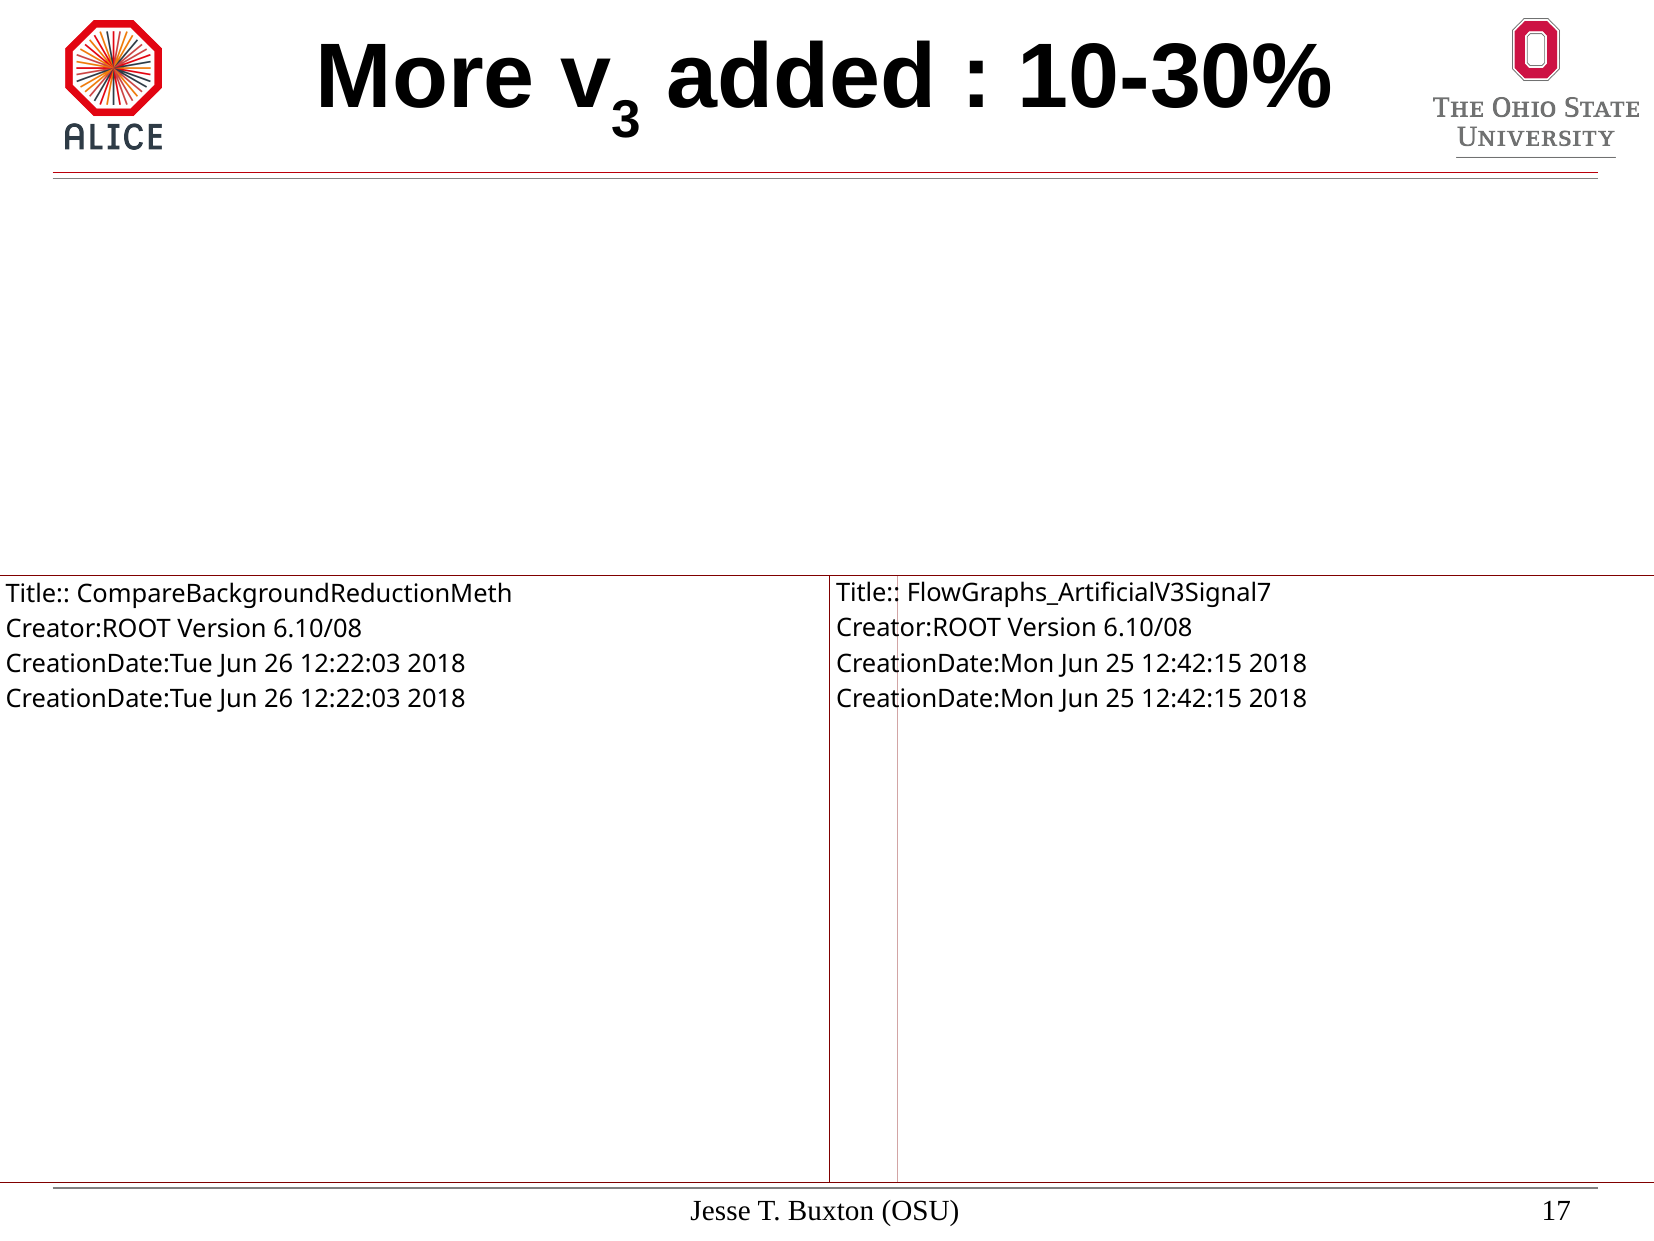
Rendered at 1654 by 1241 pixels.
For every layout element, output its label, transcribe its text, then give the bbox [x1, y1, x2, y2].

picture [1513, 5, 1642, 171]
title More v3 added : 10-30% [137, 1, 1513, 172]
picture [0, 573, 1654, 1183]
picture [65, 20, 137, 150]
